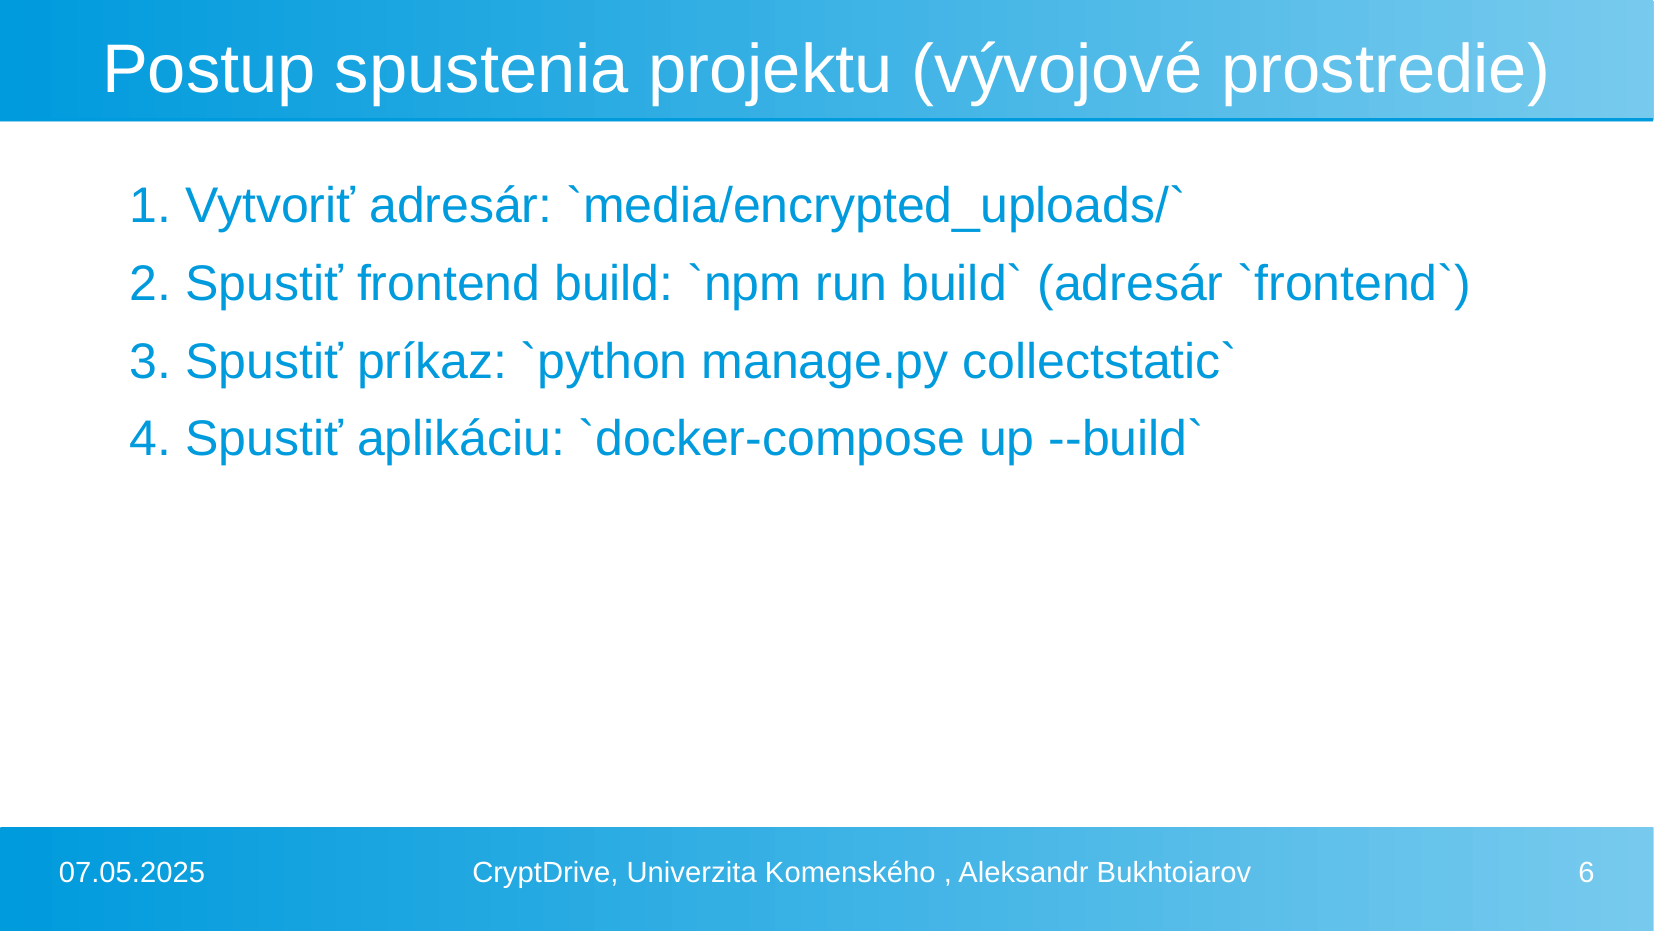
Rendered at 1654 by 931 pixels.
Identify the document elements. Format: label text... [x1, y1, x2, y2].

title Postup spustenia projektu (vývojové prostredie) [59, 29, 1595, 108]
list 1. Vytvoriť adresár: `media/encrypted_uploads/` 2. Spustiť frontend build: `npm run build` (adresár `frontend`) 3. Spustiť príkaz: `python manage.py collectstatic` 4. Spustiť aplikáciu: `docker-compose up --build` [59, 177, 1595, 768]
